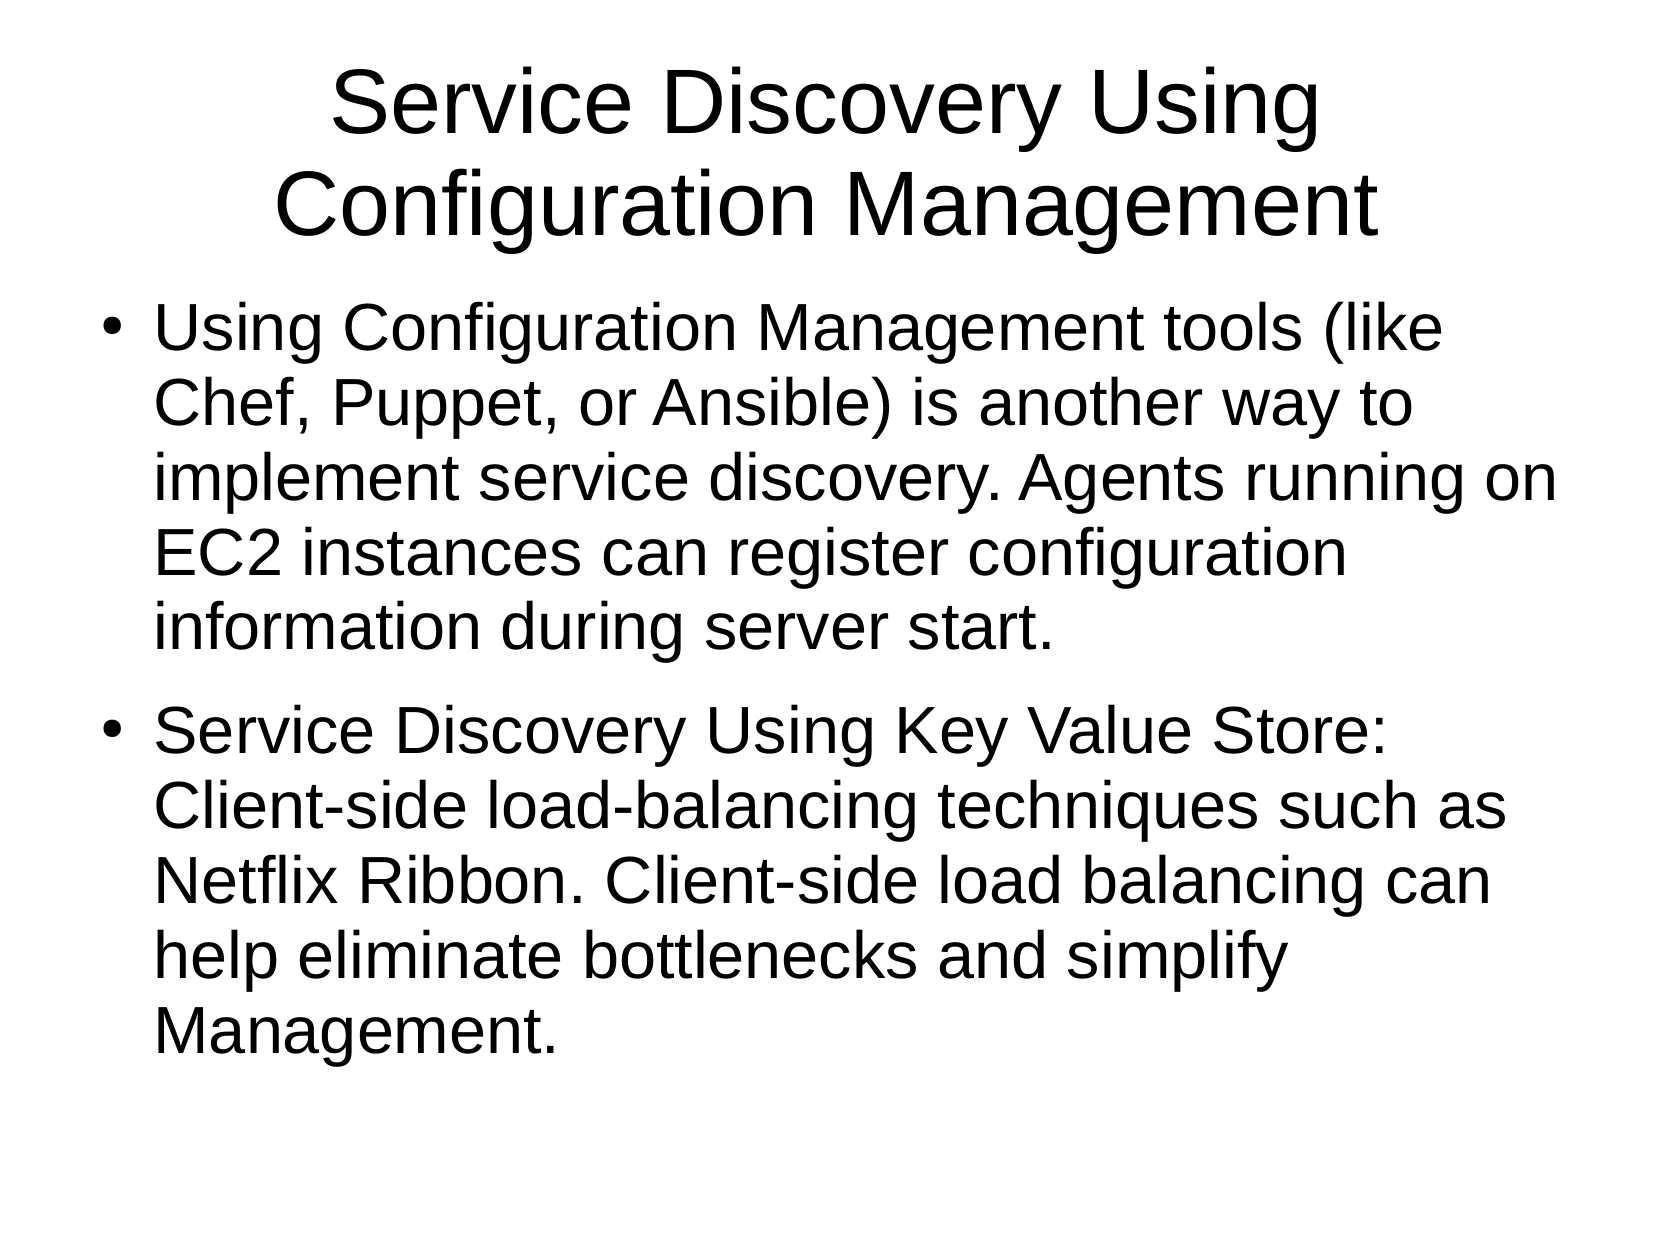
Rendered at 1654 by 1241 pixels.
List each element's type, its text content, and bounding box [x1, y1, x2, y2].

title Service Discovery Using Configuration Management [82, 49, 1571, 257]
list Using Configuration Management tools (like Chef, Puppet, or Ansible) is another way to implement service discovery. Agents running on EC2 instances can register configuration information during server start. Service Discovery Using Key Value Store: Client-side load-balancing techniques such as Netflix Ribbon. Client-side load balancing can help eliminate bottlenecks and simplify Management. [82, 290, 1571, 1216]
